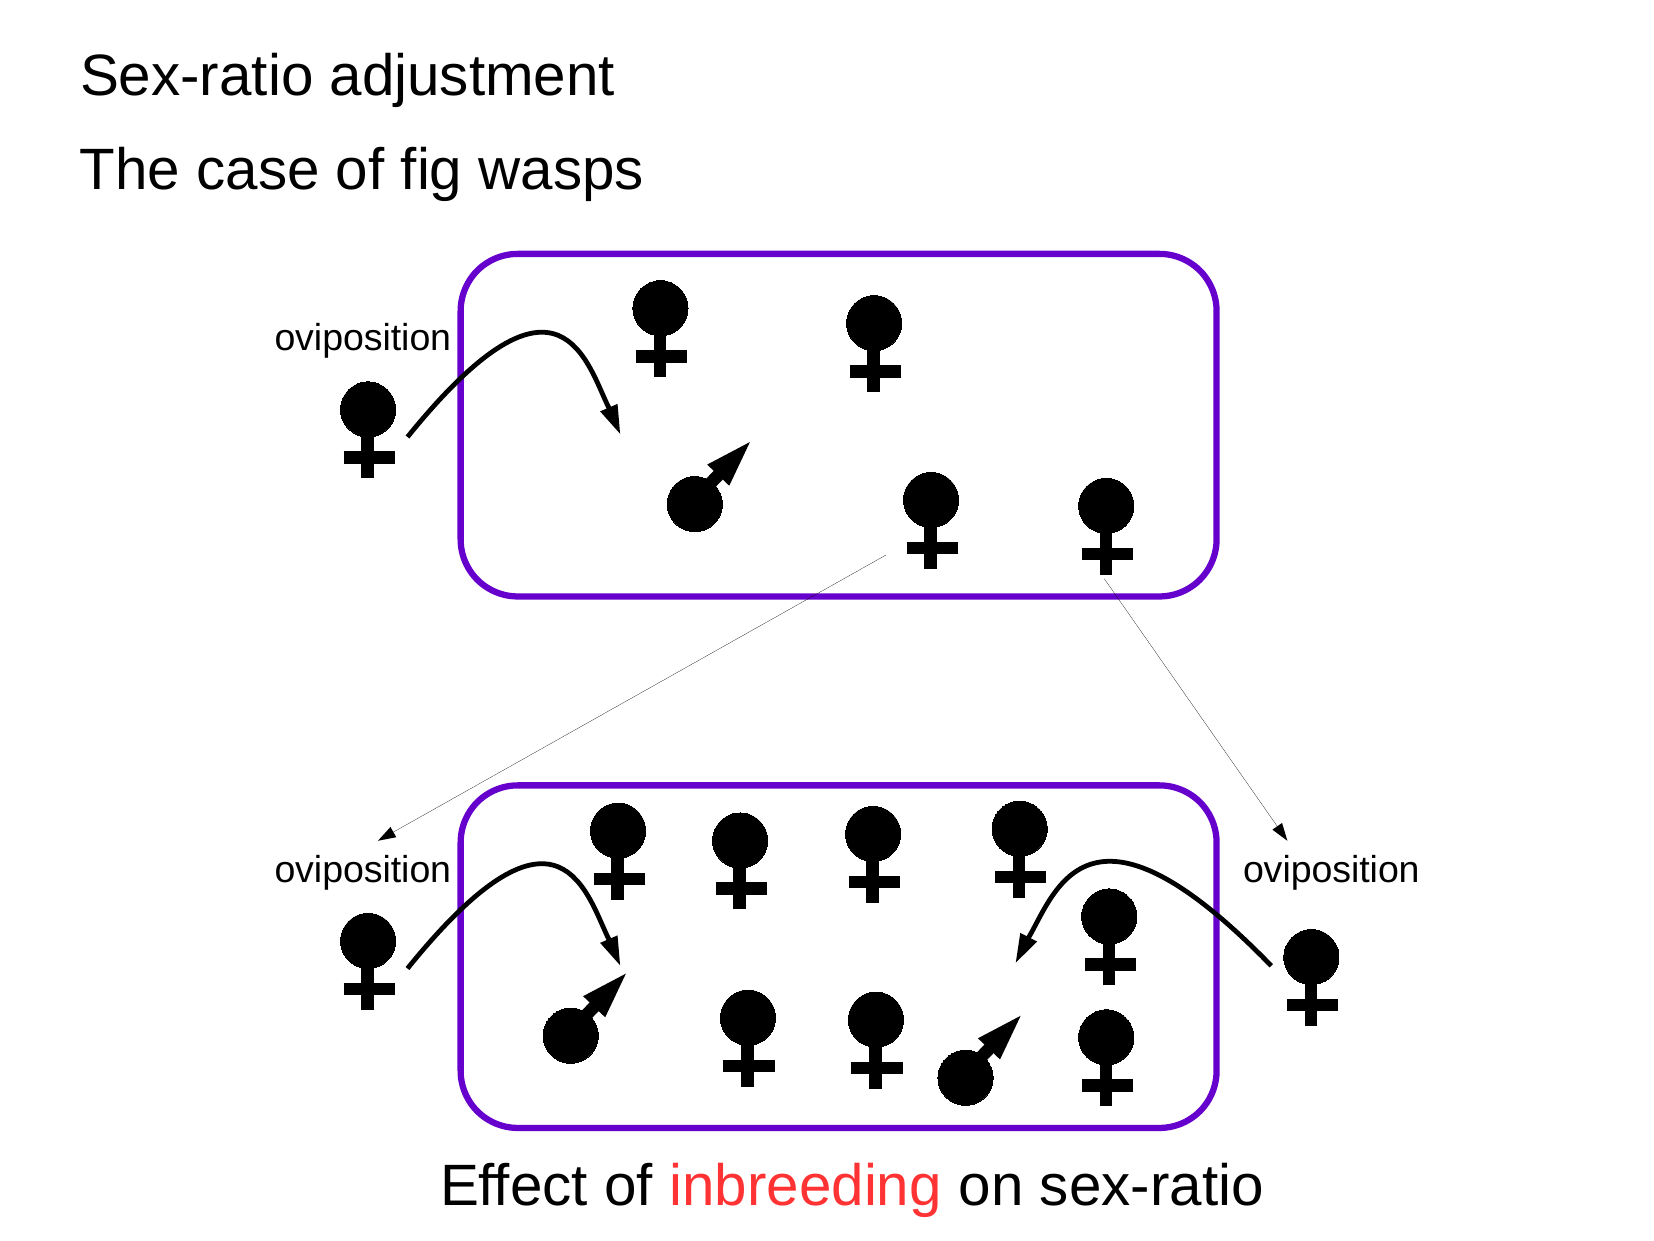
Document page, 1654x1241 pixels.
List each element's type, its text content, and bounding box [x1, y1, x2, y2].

text_box oviposition [1228, 840, 1435, 898]
text_box [340, 913, 396, 968]
text_box [340, 381, 396, 437]
text_box [460, 785, 1217, 1128]
text_box Effect of inbreeding on sex-ratio [425, 1145, 1359, 1226]
text_box oviposition [259, 840, 467, 898]
text_box [1283, 929, 1339, 984]
text_box oviposition [259, 309, 467, 367]
text_box The case of fig wasps [65, 129, 935, 210]
text_box Sex-ratio adjustment [65, 35, 674, 116]
text_box [460, 253, 1217, 597]
